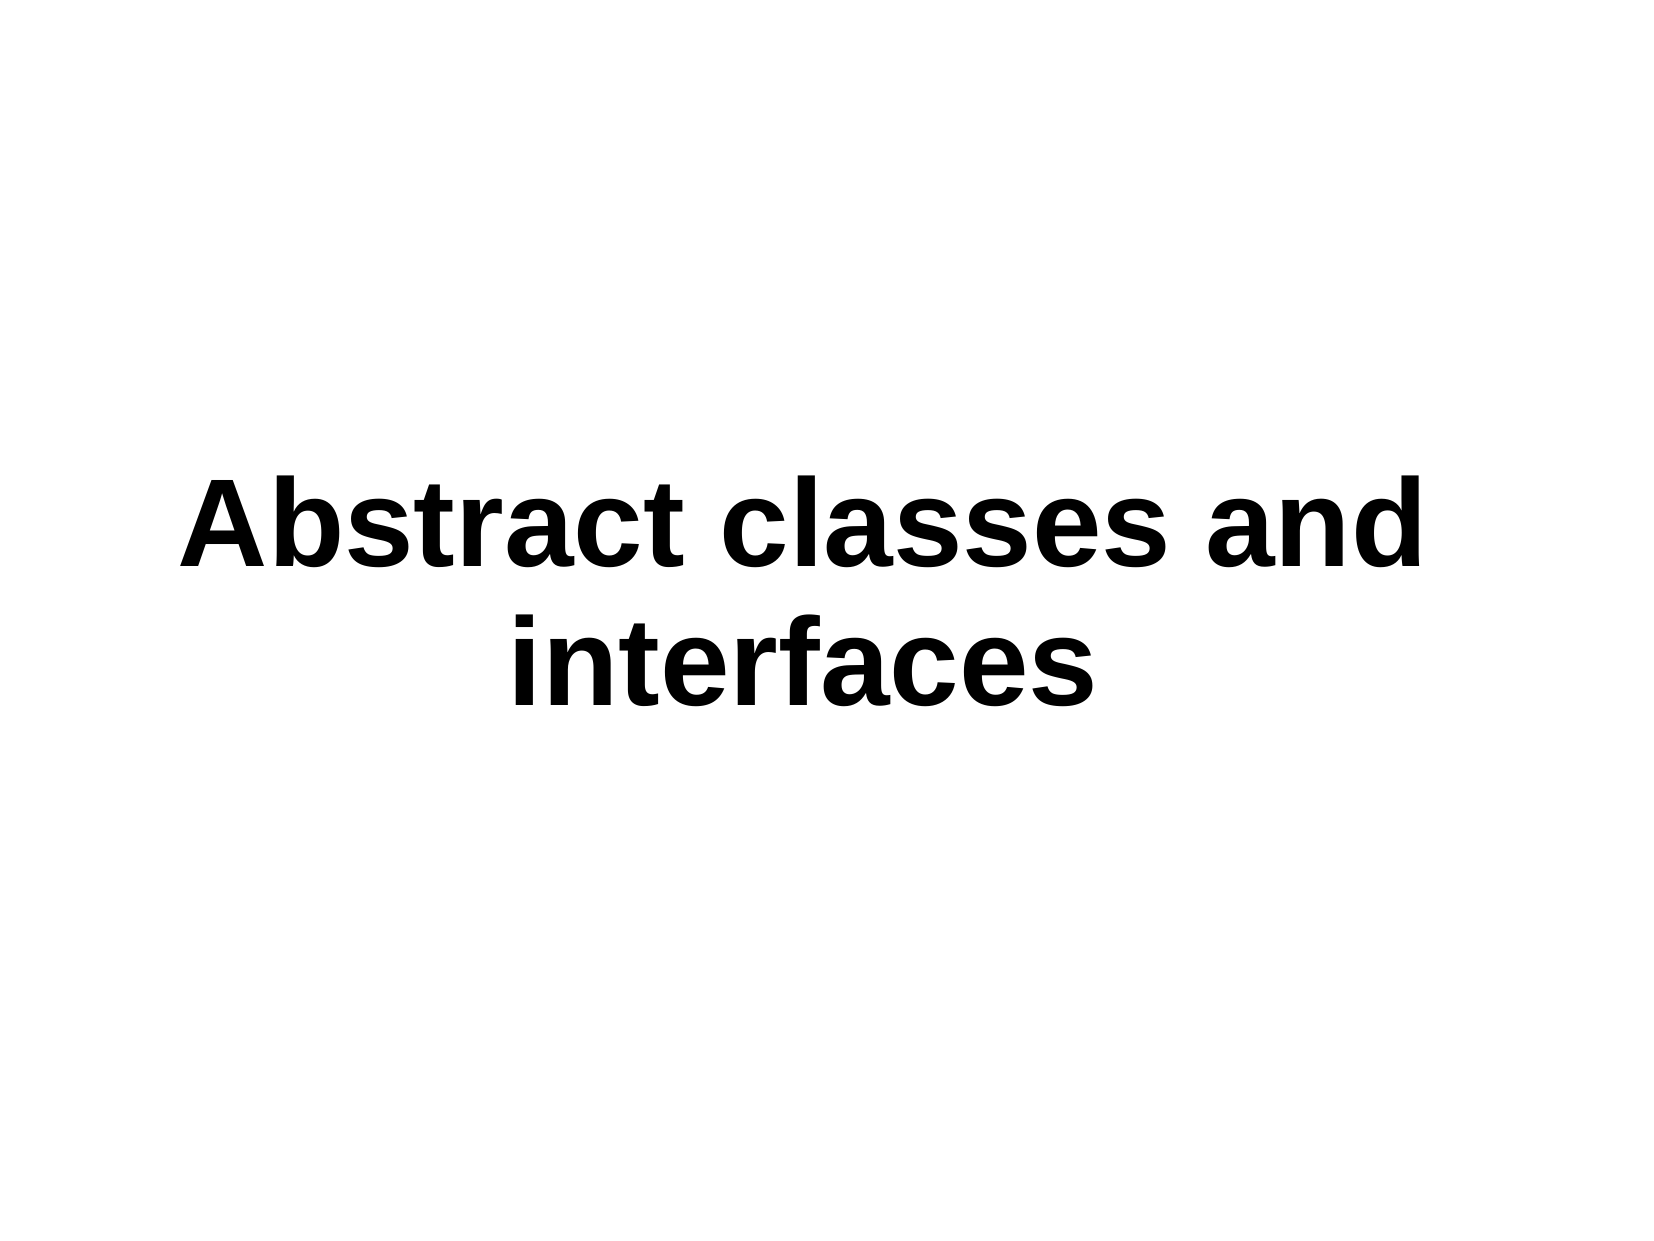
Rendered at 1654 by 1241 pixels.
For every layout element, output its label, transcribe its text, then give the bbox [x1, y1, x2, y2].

title Abstract classes and interfaces [59, 452, 1548, 733]
